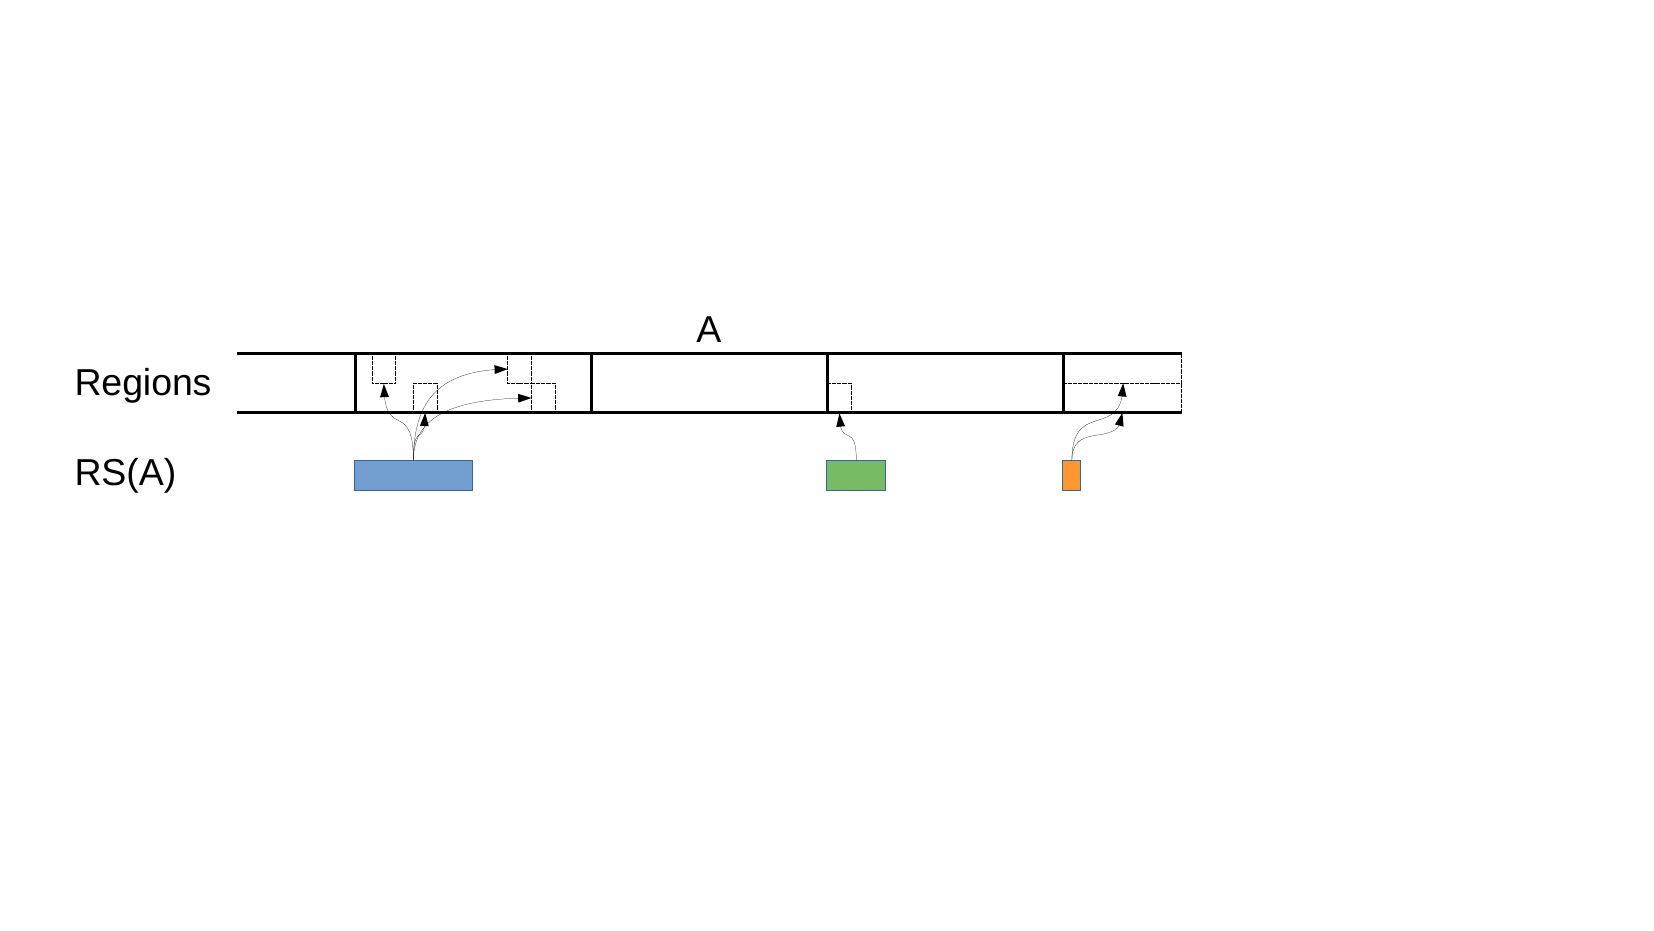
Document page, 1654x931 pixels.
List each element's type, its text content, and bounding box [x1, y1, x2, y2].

text_box [1062, 460, 1081, 491]
text_box [826, 460, 886, 491]
text_box Regions [59, 353, 238, 444]
text_box RS(A) [59, 444, 238, 544]
text_box A [590, 301, 827, 371]
text_box [354, 460, 473, 491]
